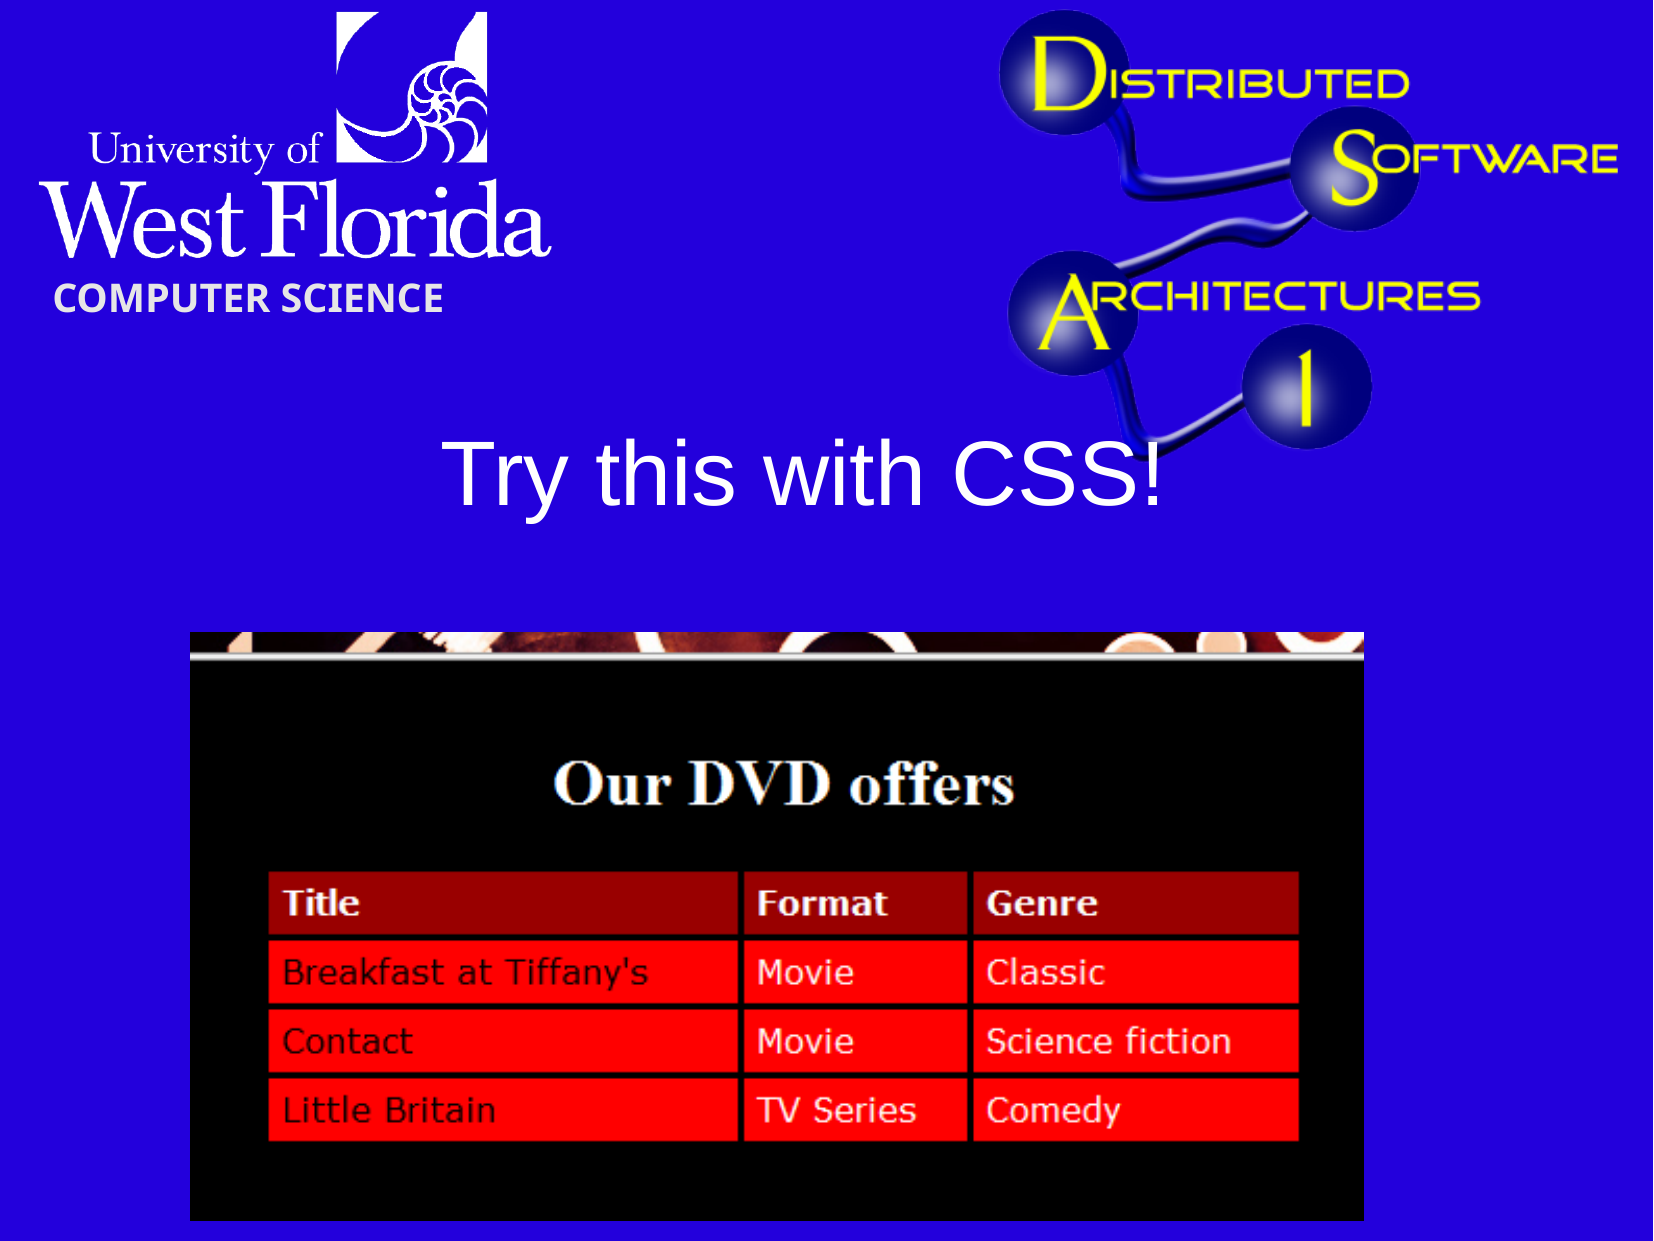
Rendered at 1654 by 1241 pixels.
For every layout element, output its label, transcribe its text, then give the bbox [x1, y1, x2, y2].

picture [37, 0, 559, 262]
text_box COMPUTER SCIENCE [37, 262, 563, 334]
picture [910, 0, 1653, 506]
picture [190, 632, 1364, 1221]
title Try this with CSS! [112, 374, 1463, 563]
